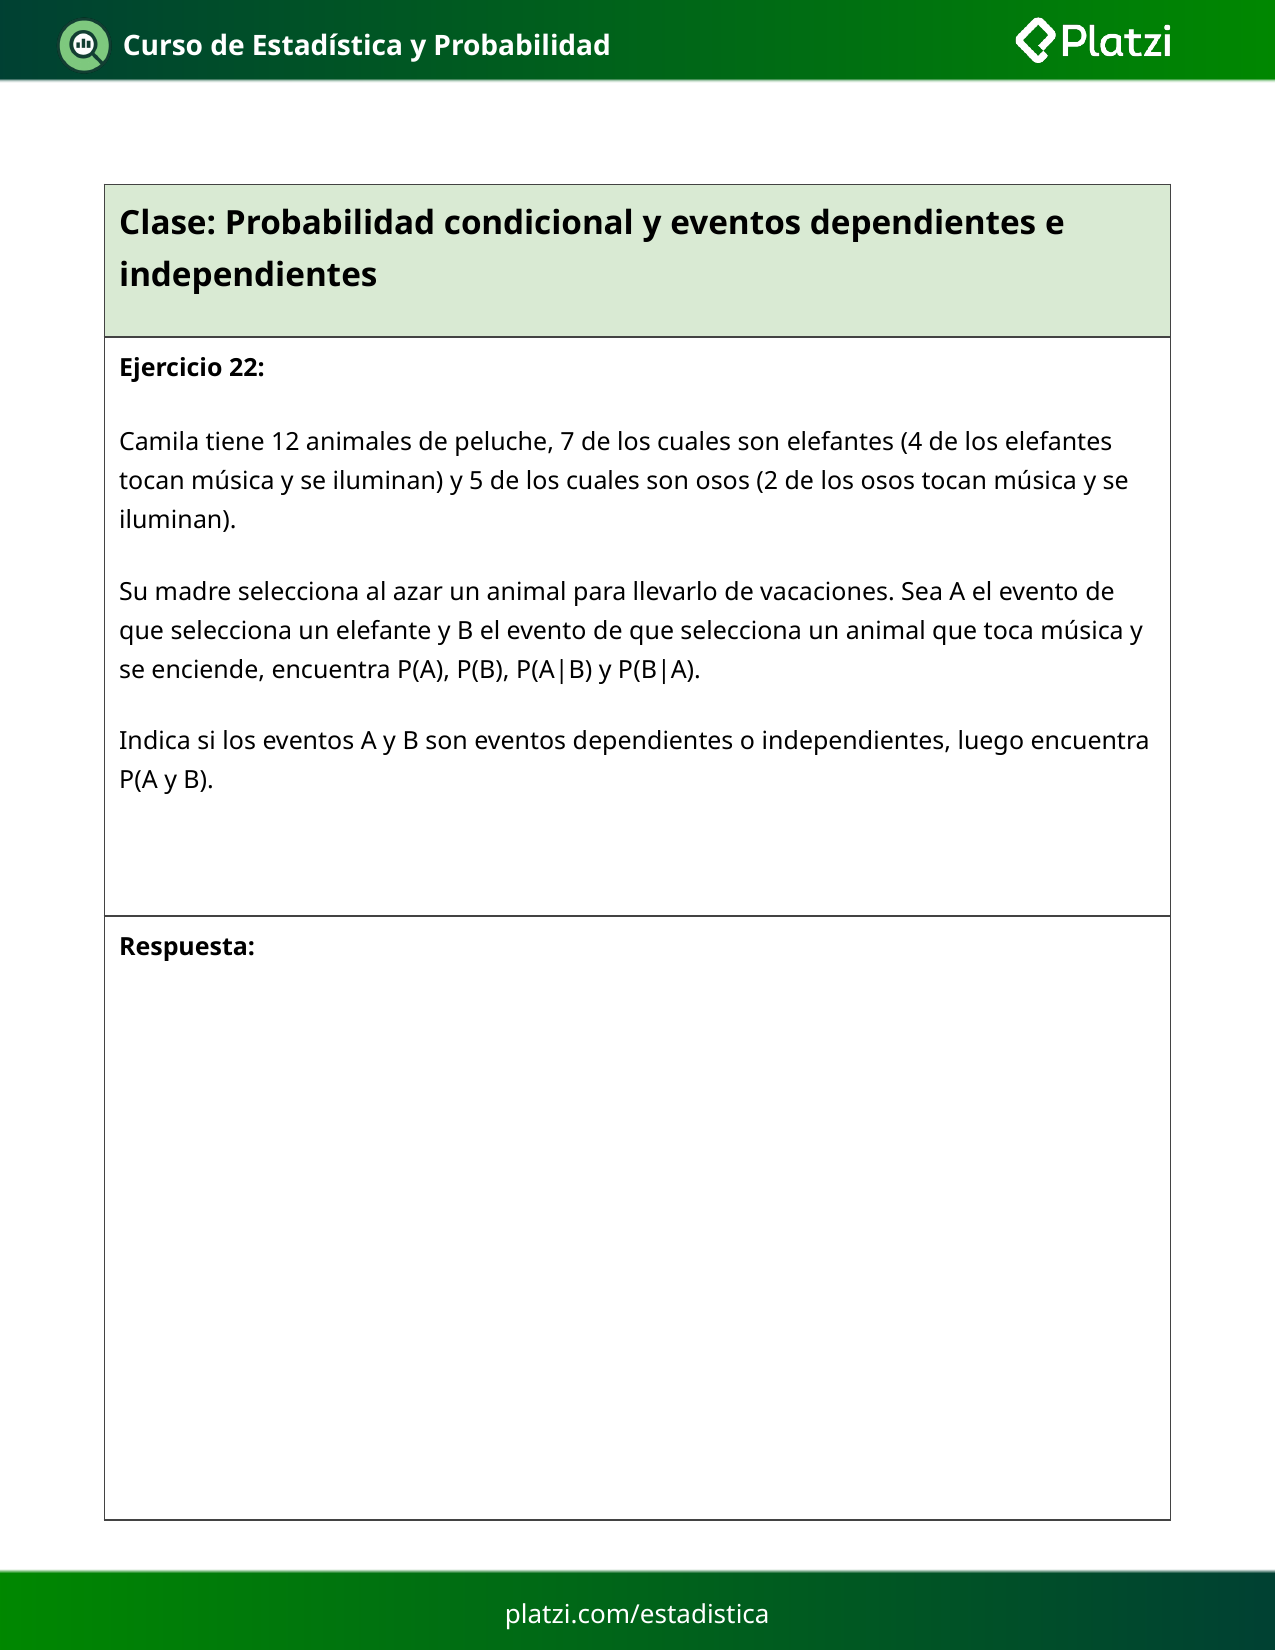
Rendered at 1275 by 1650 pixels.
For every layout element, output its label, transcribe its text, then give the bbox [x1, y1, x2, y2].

picture [0, 0, 1275, 1650]
title Curso de Estadística y Probabilidad [101, 6, 976, 86]
table_cell Ejercicio 22: Camila tiene 12 animales de peluche, 7 de los cuales son elefantes (4 de los elefantes tocan música y se iluminan) y 5 de los cuales son osos (2 de los osos tocan música y se iluminan). Su madre selecciona al azar un animal para llevarlo de vacaciones. Sea A el evento de que selecciona un elefante y B el evento de que selecciona un animal que toca música y se enciende, encuentra P(A), P(B), P(A|B) y P(B|A). Indica si los eventos A y B son eventos dependientes o independientes, luego encuentra P(A y B). [105, 338, 1170, 915]
table_header Clase: Probabilidad condicional y eventos dependientes e independientes [105, 185, 1170, 336]
subtitle platzi.com/estadistica [200, 1571, 1075, 1650]
table_cell Respuesta: [105, 917, 1170, 1519]
